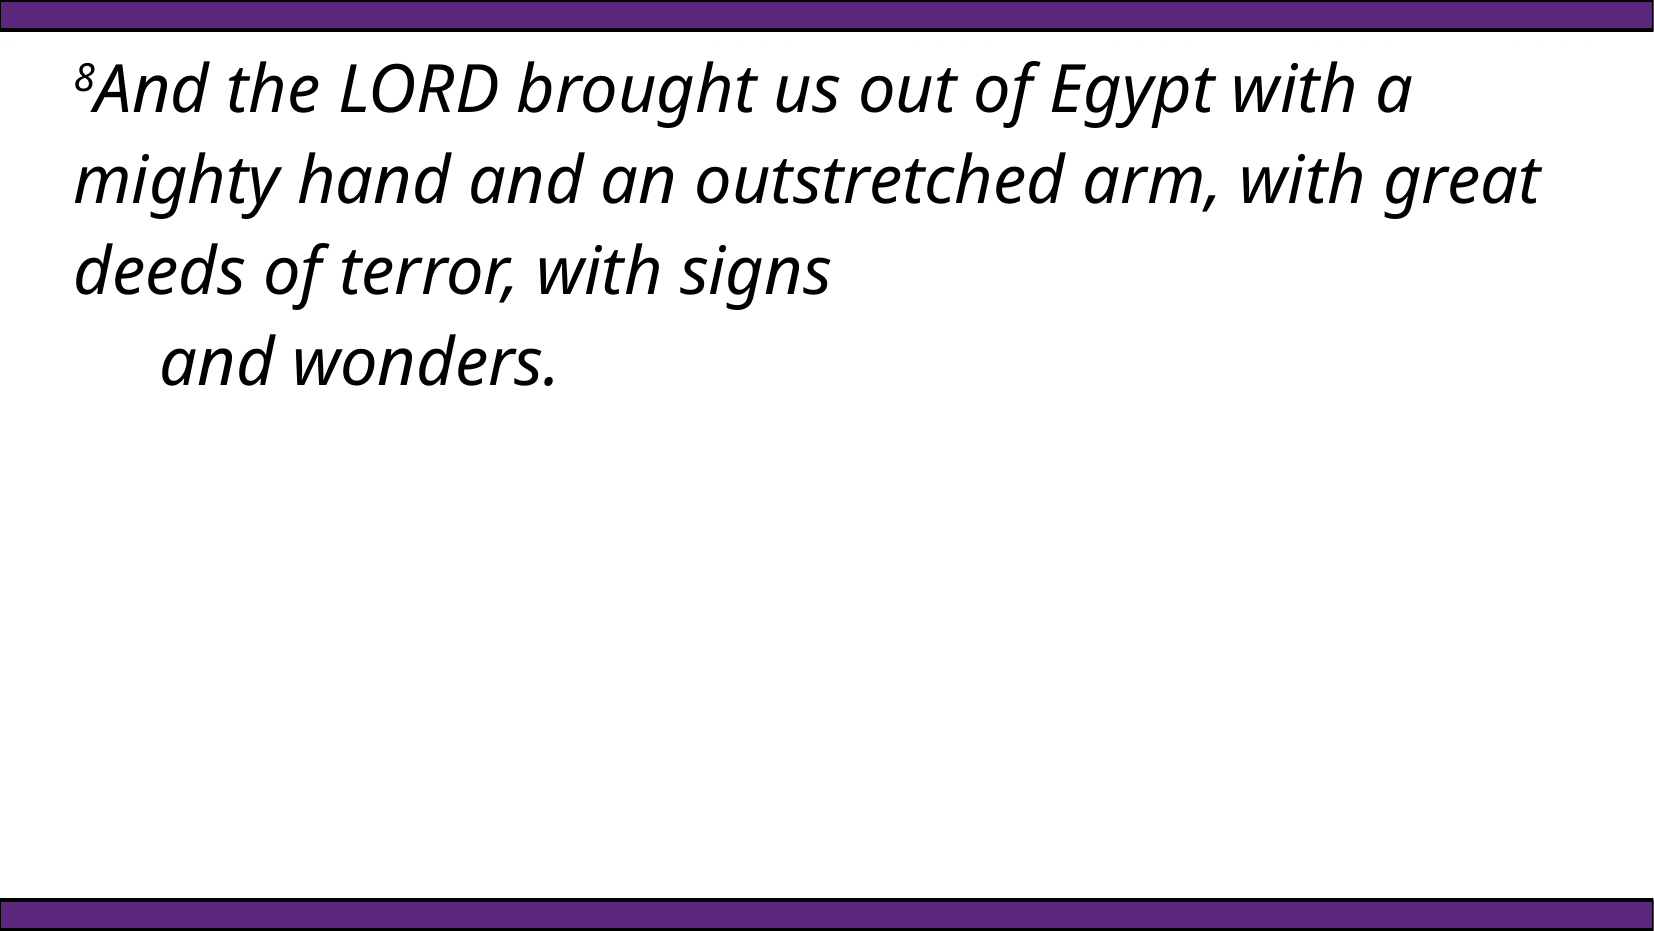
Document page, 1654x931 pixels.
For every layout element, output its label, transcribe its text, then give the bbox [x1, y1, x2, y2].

text_box 8And the LORD brought us out of Egypt with a mighty hand and an outstretched arm, with great deeds of terror, with signs and wonders. [58, 34, 1589, 405]
text_box [0, 0, 1654, 31]
picture [0, 31, 1654, 900]
text_box [0, 900, 1654, 931]
